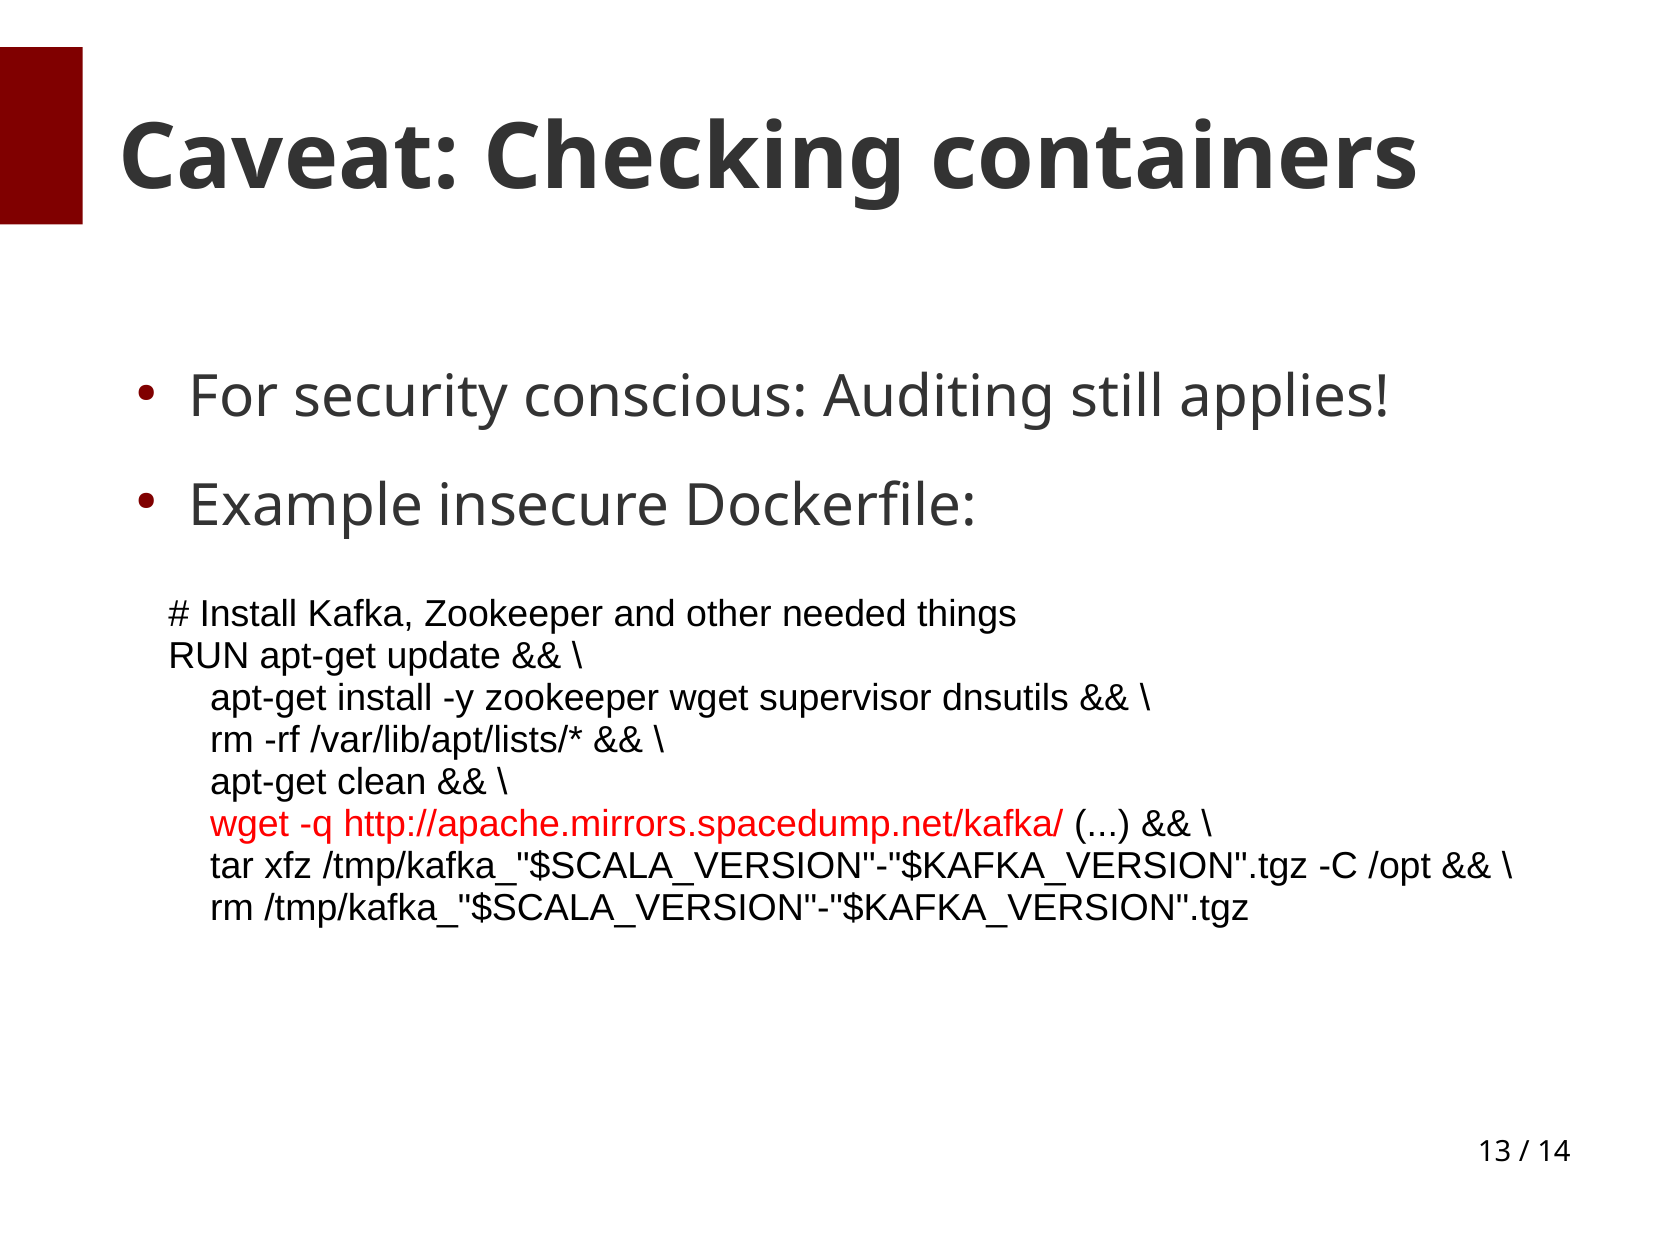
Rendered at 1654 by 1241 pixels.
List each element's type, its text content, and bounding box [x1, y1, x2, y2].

list For security conscious: Auditing still applies! Example insecure Dockerfile: [118, 354, 1536, 449]
text_box # Install Kafka, Zookeeper and other needed things RUN apt-get update && \ apt-get install -y zookeeper wget supervisor dnsutils && \ rm -rf /var/lib/apt/lists/* && \ apt-get clean && \ wget -q http://apache.mirrors.spacedump.net/kafka/ (...) && \ tar xfz /tmp/kafka_"$SCALA_VERSION"-"$KAFKA_VERSION".tgz -C /opt && \ rm /tmp/kafka_"$SCALA_VERSION"-"$KAFKA_VERSION".tgz [153, 543, 1548, 1015]
title Caveat: Checking containers [118, 49, 1571, 257]
